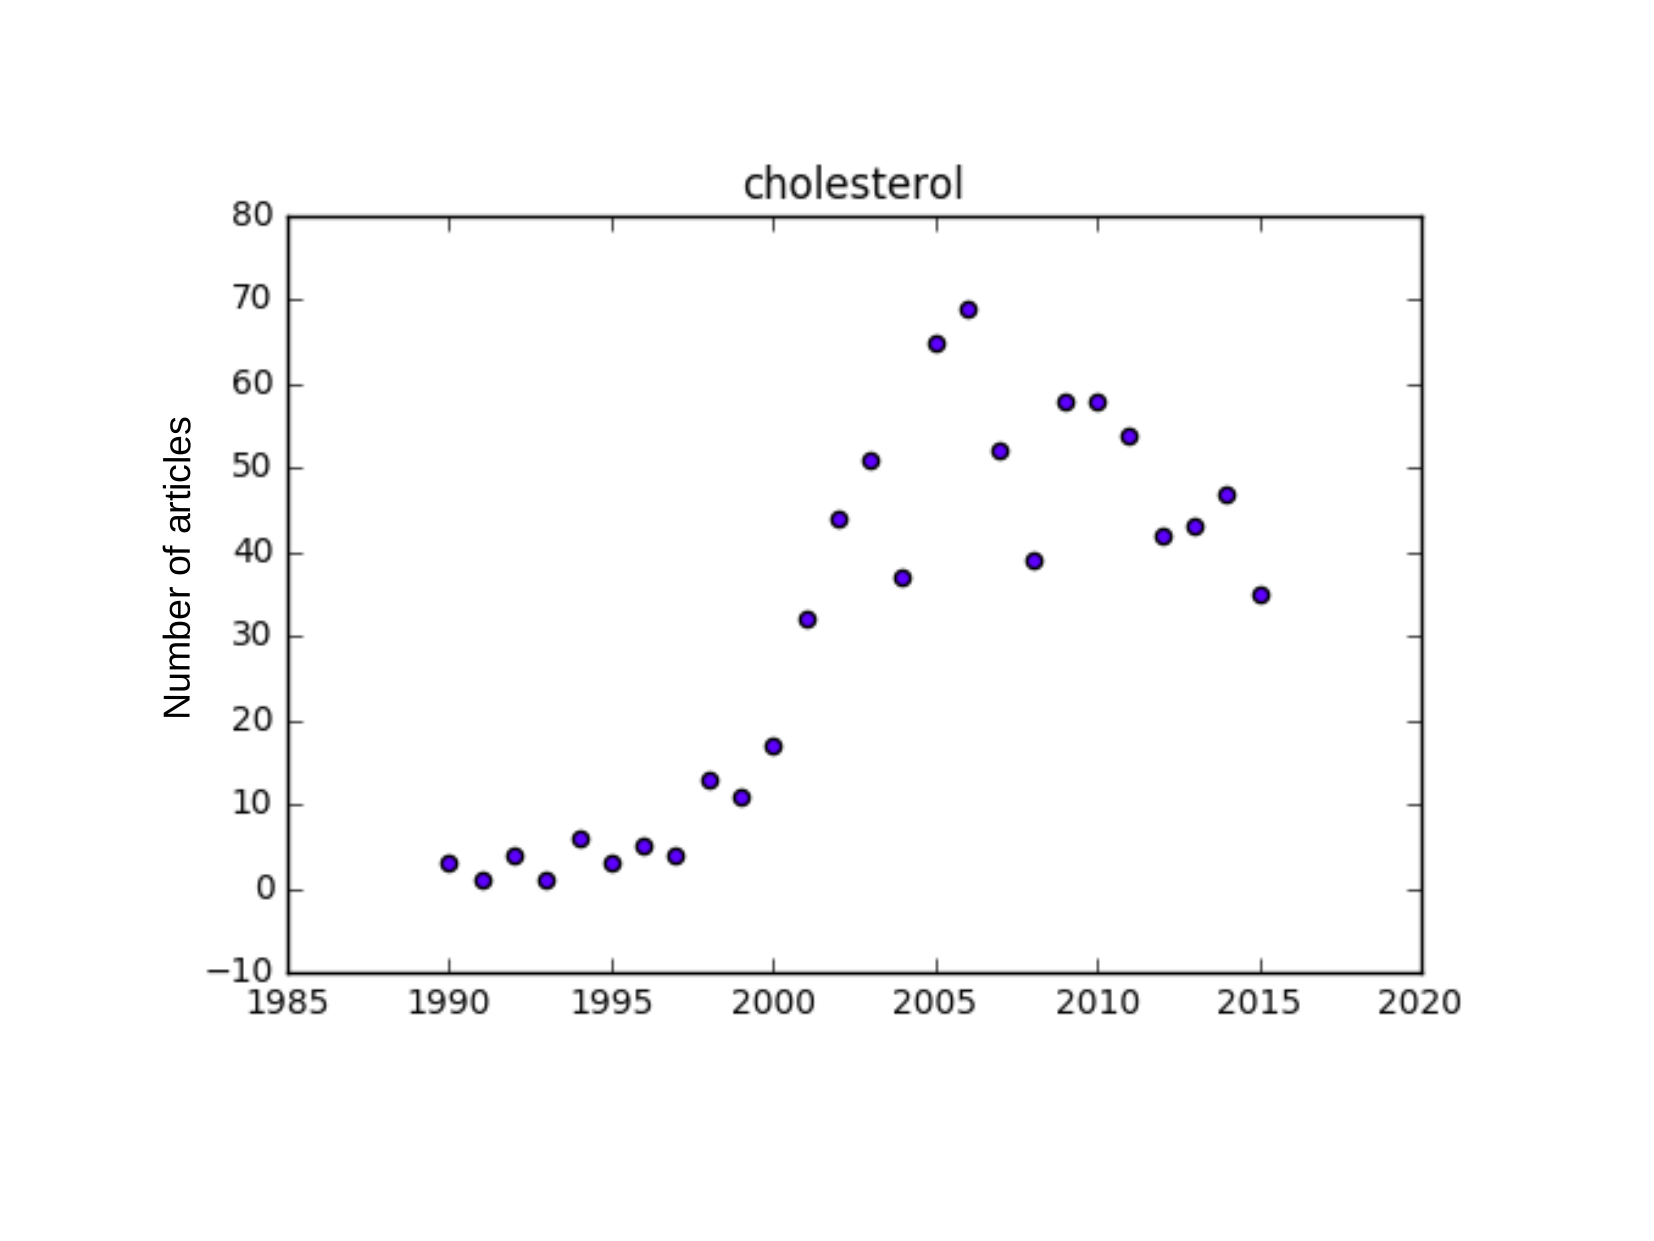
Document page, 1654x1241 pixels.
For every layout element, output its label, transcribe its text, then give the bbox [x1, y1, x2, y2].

text_box Number of articles [148, 224, 271, 736]
picture [105, 119, 1568, 1095]
